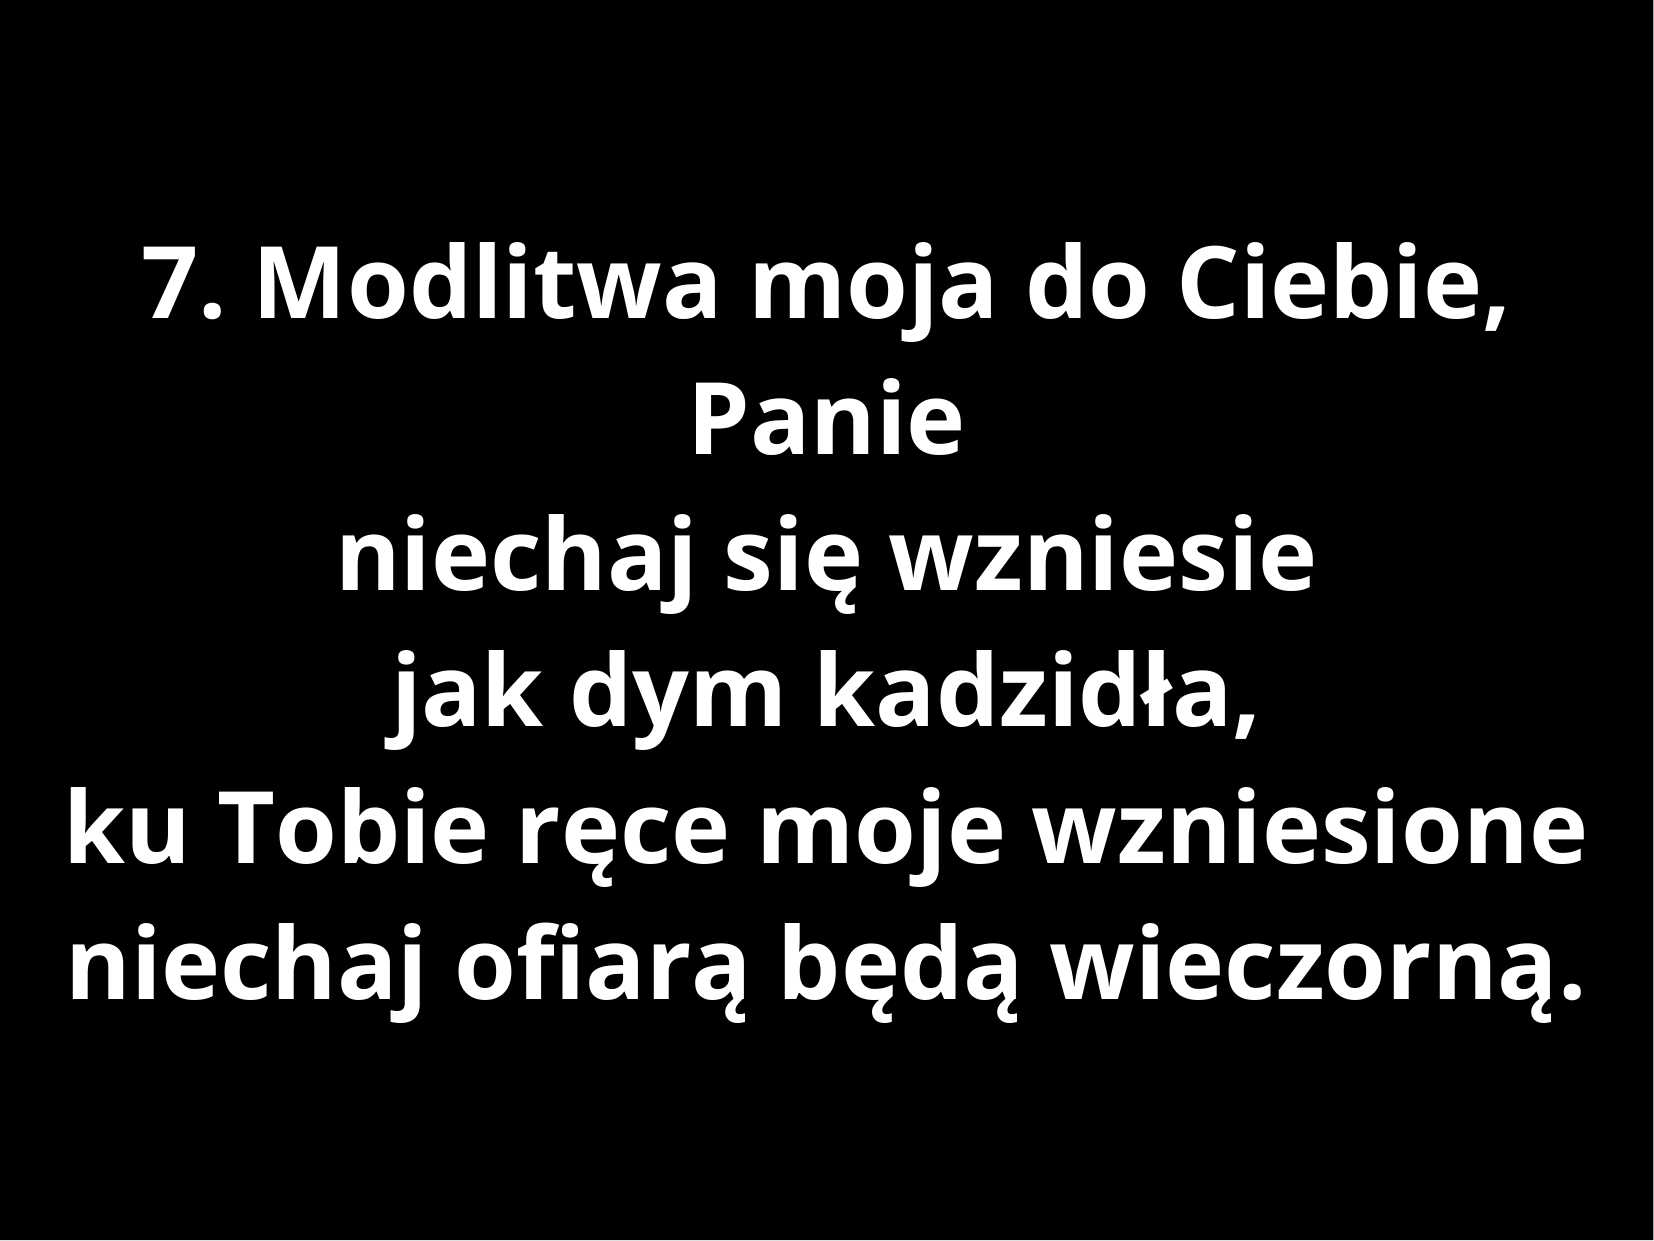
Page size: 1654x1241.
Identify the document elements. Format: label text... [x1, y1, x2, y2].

title 7. Modlitwa moja do Ciebie, Panie niechaj się wzniesie jak dym kadzidła, ku Tobie ręce moje wzniesione niechaj ofiarą będą wieczorną. [0, 0, 1654, 1241]
